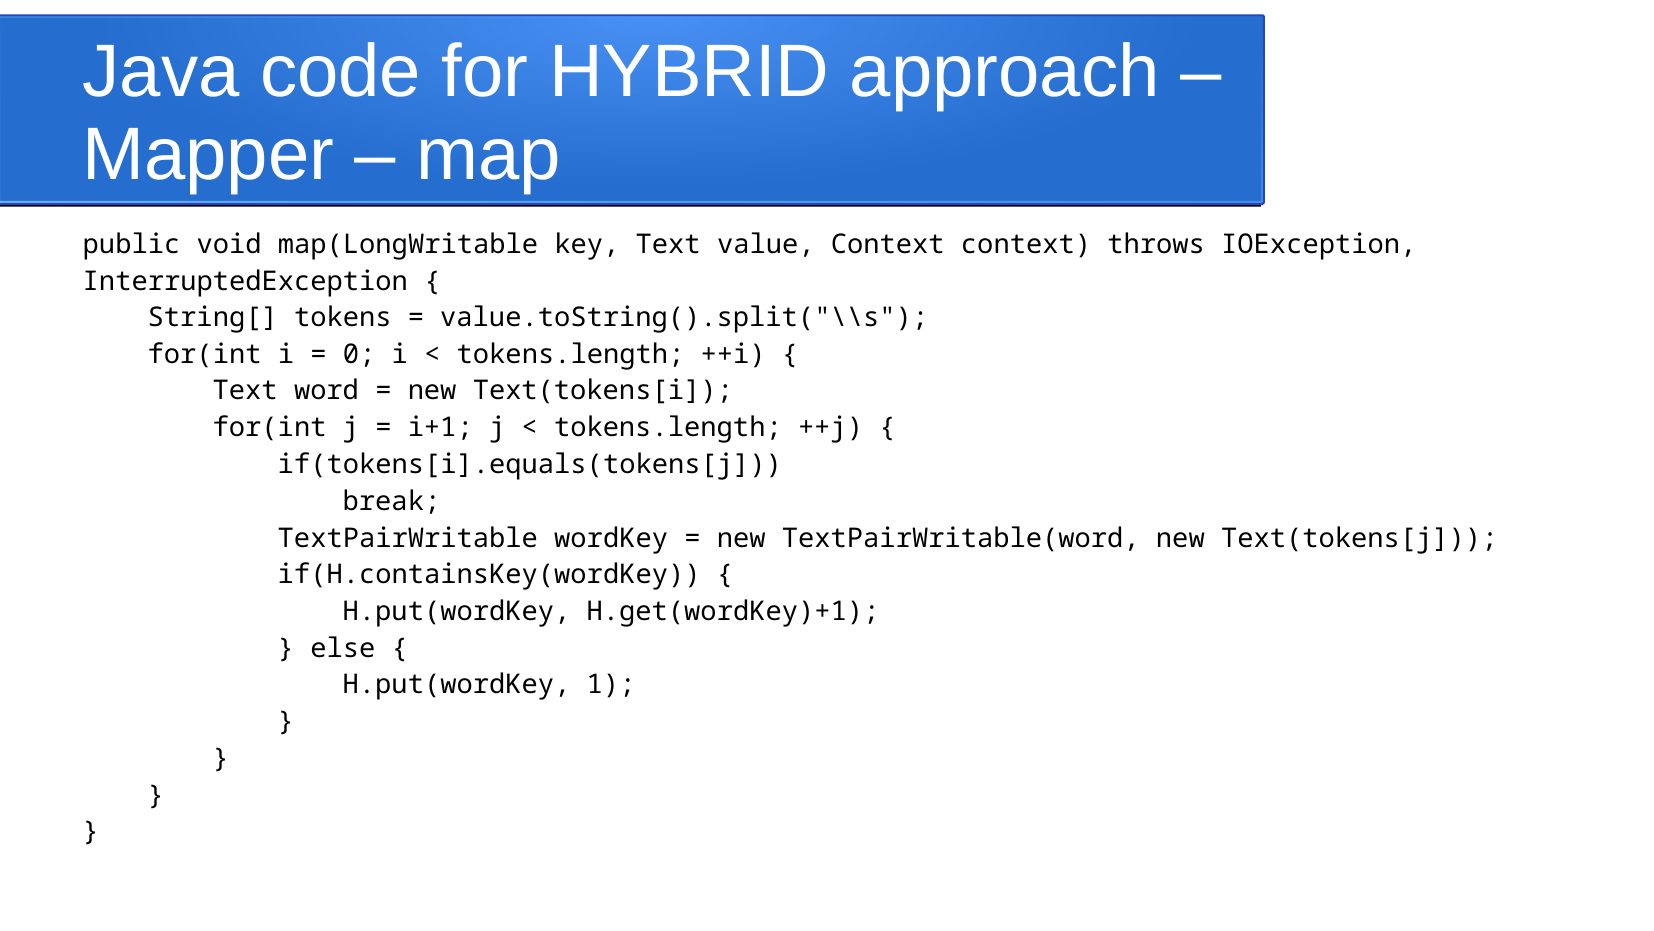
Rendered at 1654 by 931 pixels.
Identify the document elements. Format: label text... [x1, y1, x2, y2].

title Java code for HYBRID approach – Mapper – map [82, 29, 1235, 196]
list public void map(LongWritable key, Text value, Context context) throws IOException, InterruptedException { String[] tokens = value.toString().split("\\s"); for(int i = 0; i < tokens.length; ++i) { Text word = new Text(tokens[i]); for(int j = i+1; j < tokens.length; ++j) { if(tokens[i].equals(tokens[j])) break; TextPairWritable wordKey = new TextPairWritable(word, new Text(tokens[j])); if(H.containsKey(wordKey)) { H.put(wordKey, H.get(wordKey)+1); } else { H.put(wordKey, 1); } } } } [82, 224, 1571, 871]
